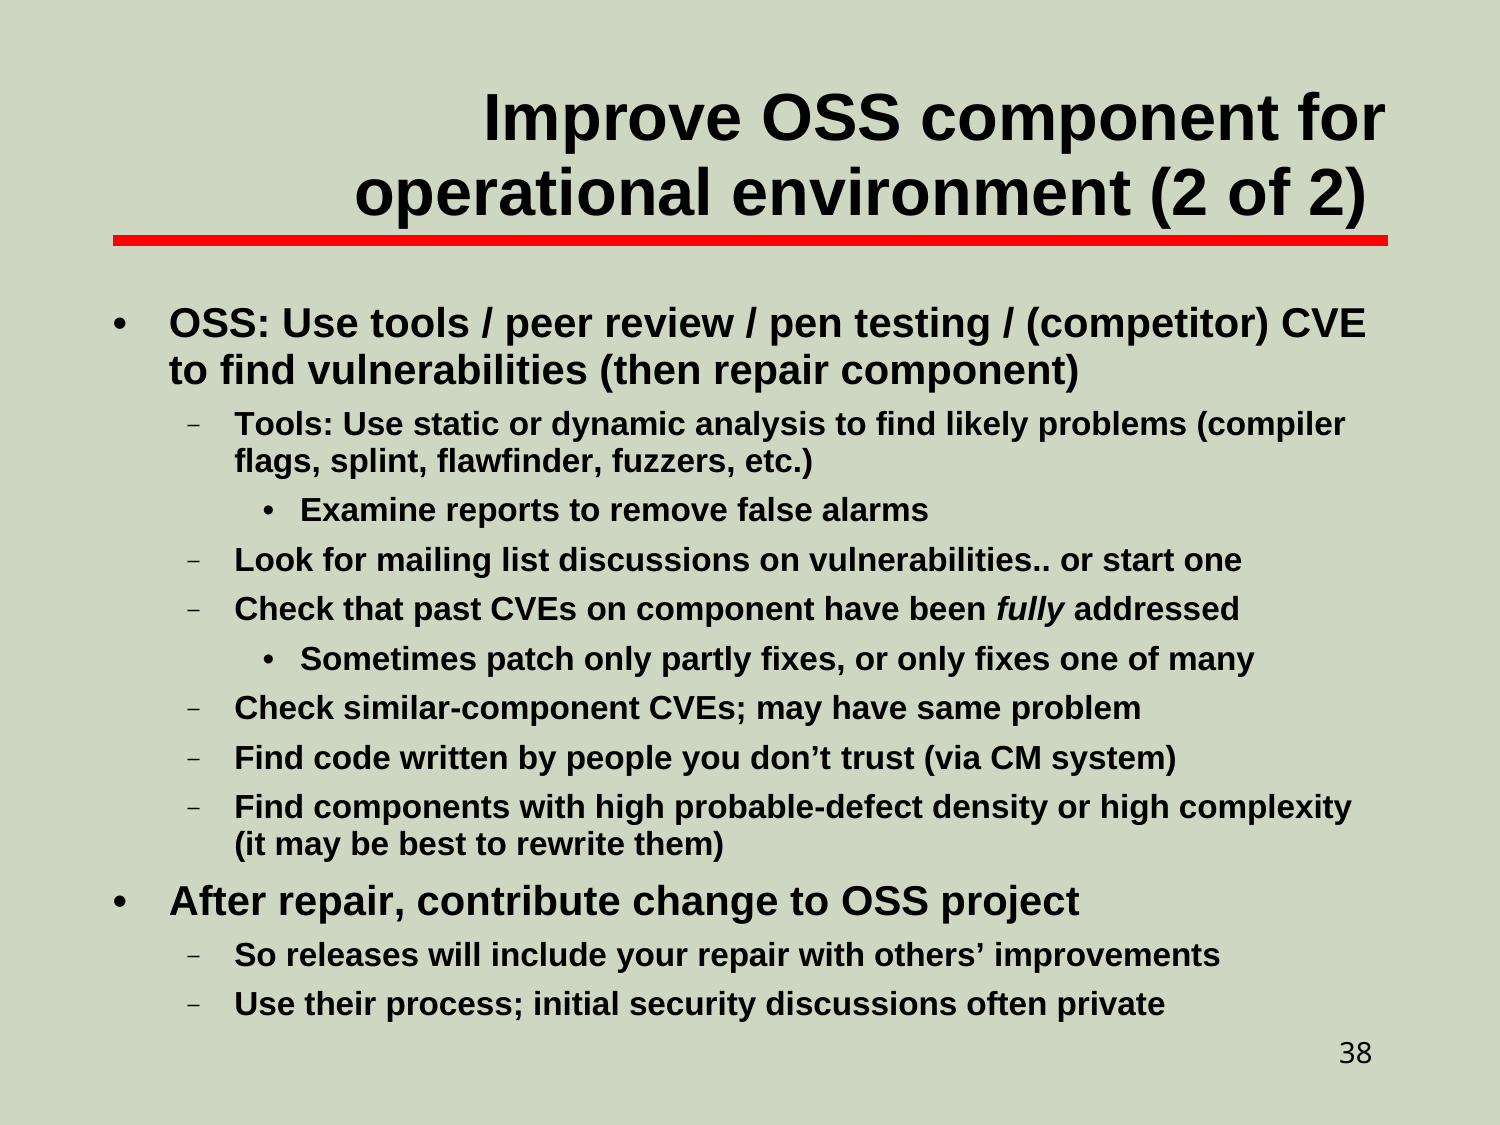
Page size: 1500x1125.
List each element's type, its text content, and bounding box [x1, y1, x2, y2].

list OSS: Use tools / peer review / pen testing / (competitor) CVE to find vulnerabilities (then repair component) Tools: Use static or dynamic analysis to find likely problems (compiler flags, splint, flawfinder, fuzzers, etc.) Examine reports to remove false alarms Look for mailing list discussions on vulnerabilities.. or start one Check that past CVEs on component have been fully addressed Sometimes patch only partly fixes, or only fixes one of many Check similar-component CVEs; may have same problem Find code written by people you don’t trust (via CM system) Find components with high probable-defect density or high complexity (it may be best to rewrite them) After repair, contribute change to OSS project So releases will include your repair with others’ improvements Use their process; initial security discussions often private [112, 299, 1388, 1084]
title Improve OSS component for operational environment (2 of 2) [337, 79, 1388, 230]
